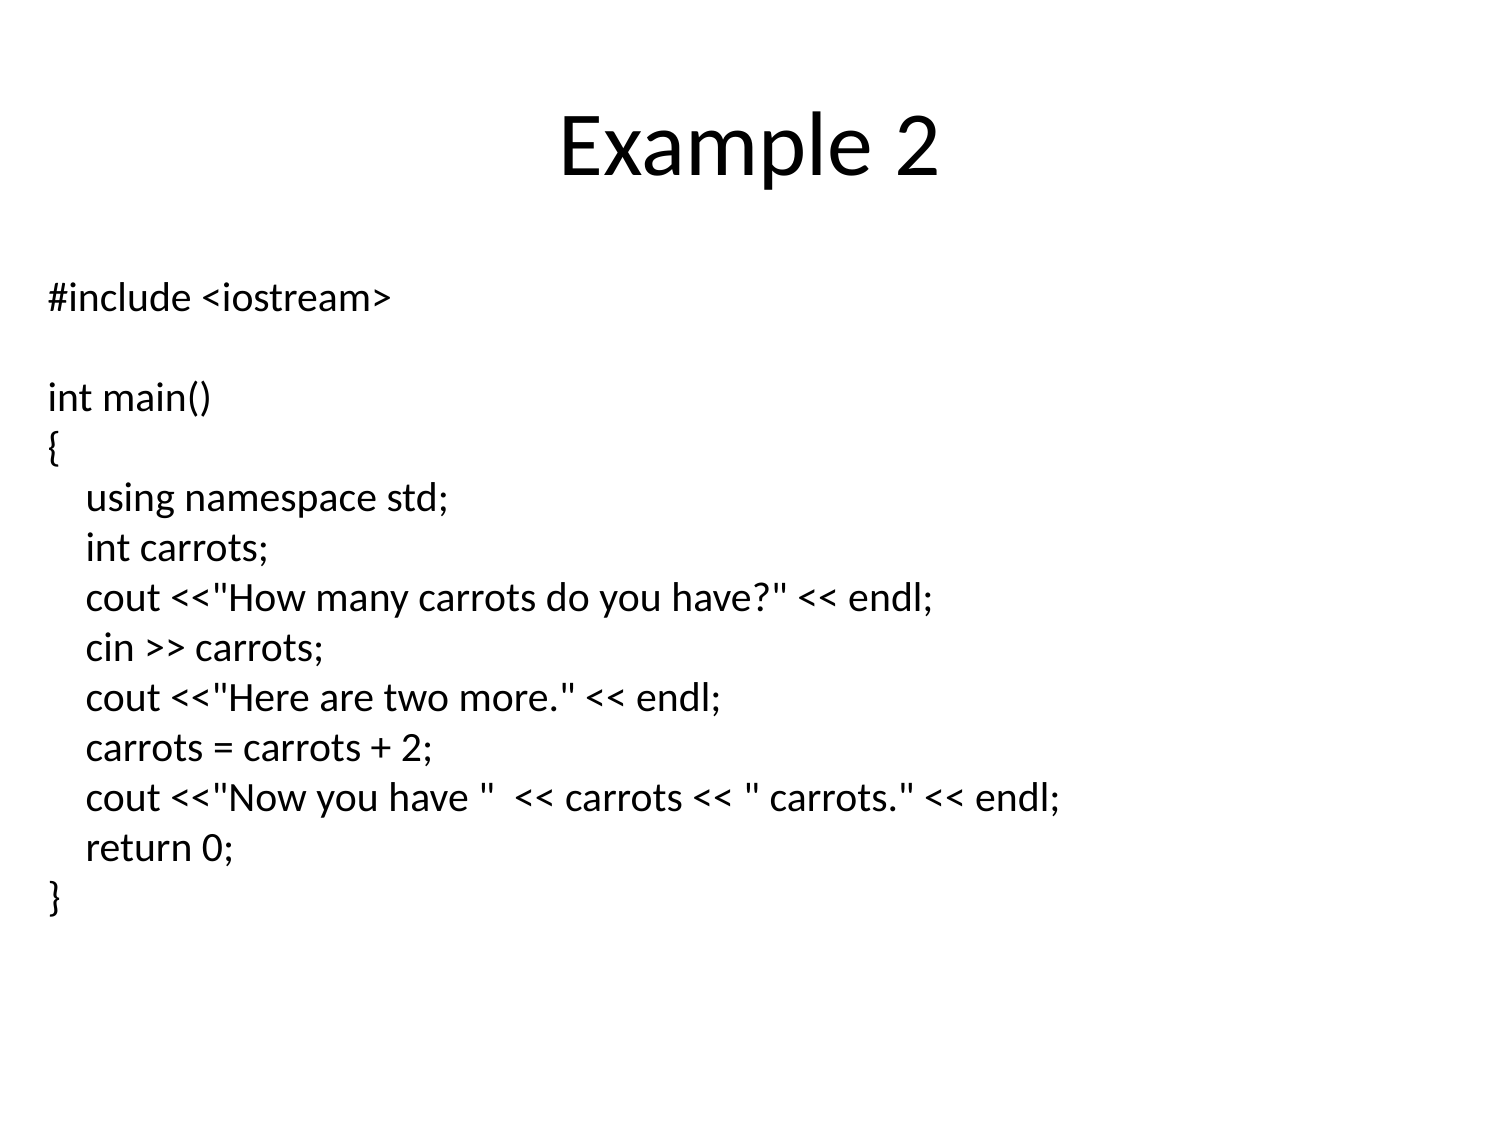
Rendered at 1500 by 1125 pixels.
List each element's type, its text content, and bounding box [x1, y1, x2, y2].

list #include <iostream> int main() { using namespace std; int carrots; cout <<"How many carrots do you have?" << endl; cin >> carrots; cout <<"Here are two more." << endl; carrots = carrots + 2; cout <<"Now you have " << carrots << " carrots." << endl; return 0; } [32, 262, 1425, 1005]
title Example 2 [75, 45, 1425, 233]
